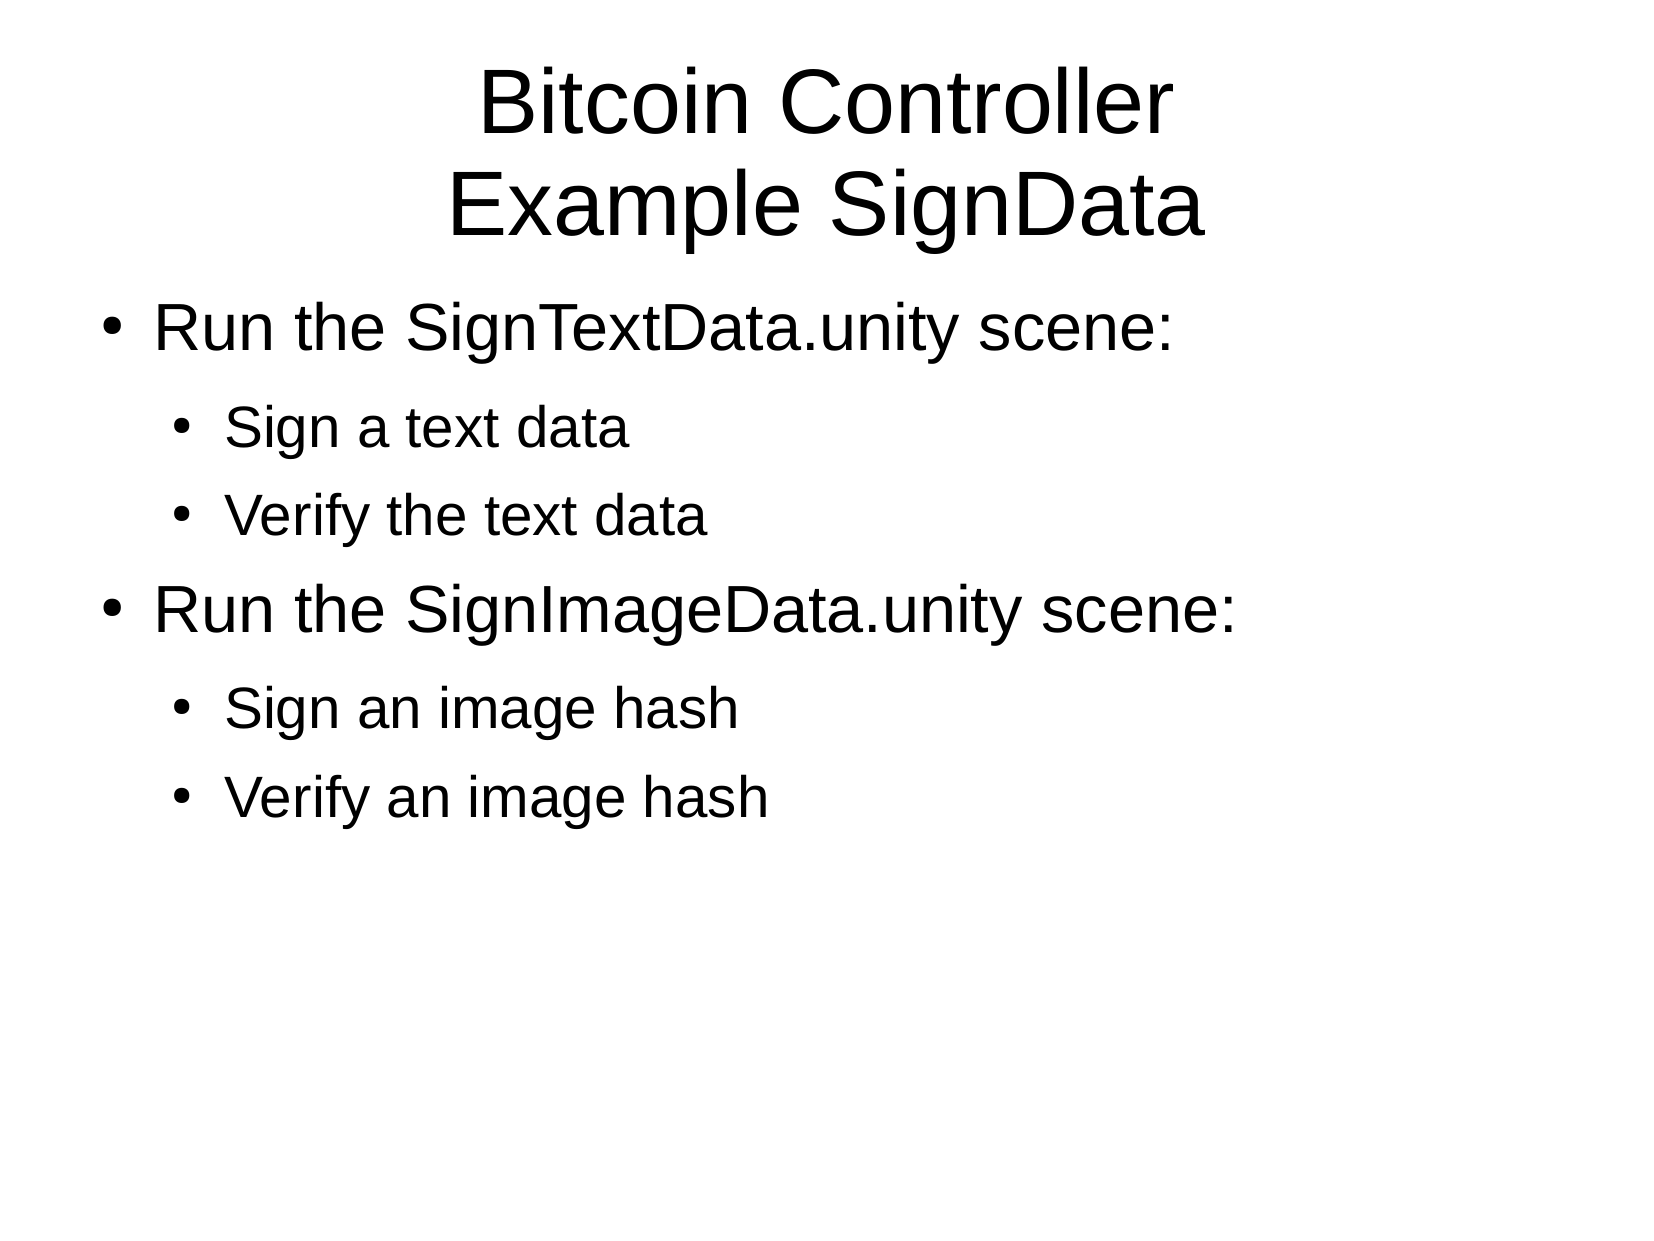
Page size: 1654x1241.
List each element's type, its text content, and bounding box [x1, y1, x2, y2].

list Run the SignTextData.unity scene: Sign a text data Verify the text data Run the SignImageData.unity scene: Sign an image hash Verify an image hash [82, 290, 1571, 1010]
title Bitcoin Controller Example SignData [82, 49, 1571, 257]
